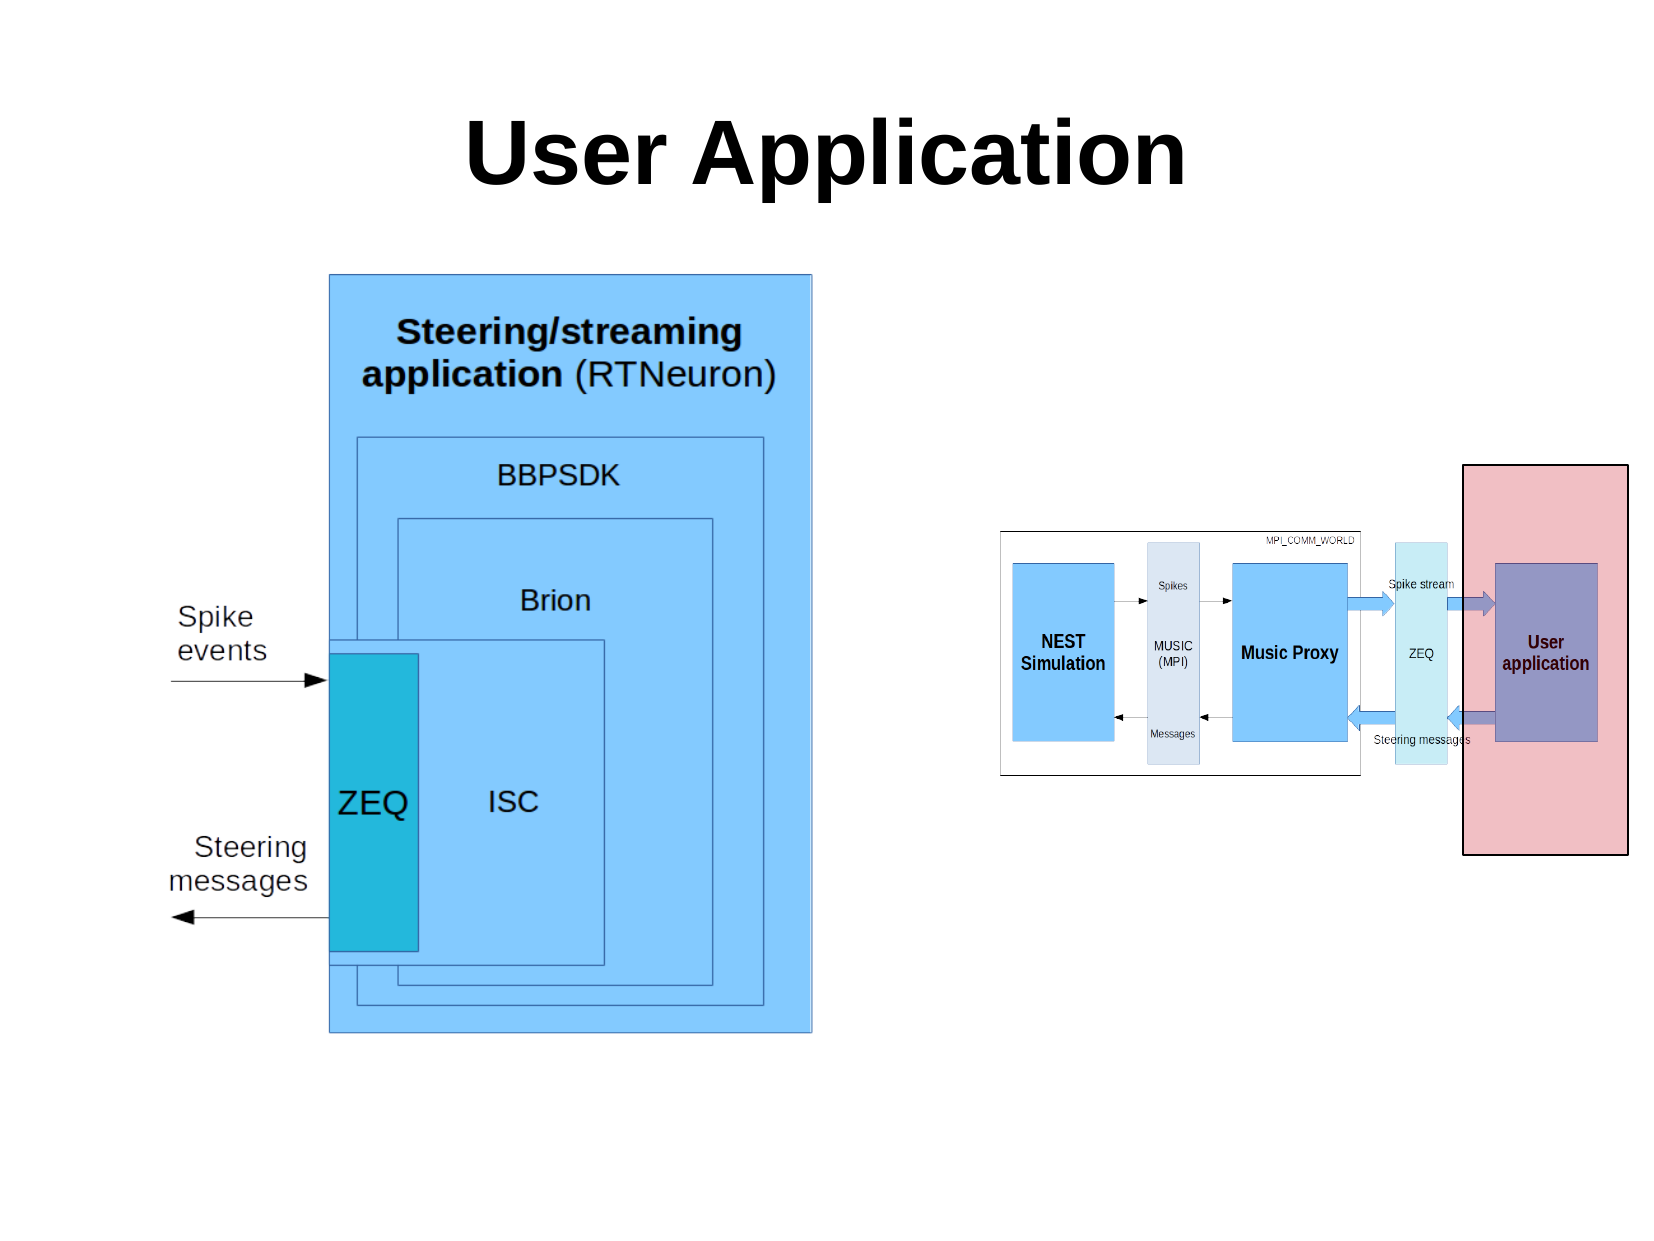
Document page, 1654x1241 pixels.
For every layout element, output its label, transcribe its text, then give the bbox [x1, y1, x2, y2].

picture [1629, 494, 1636, 796]
picture [975, 494, 1463, 796]
picture [60, 254, 916, 1096]
text_box [1463, 465, 1629, 856]
title User Application [82, 49, 1571, 257]
